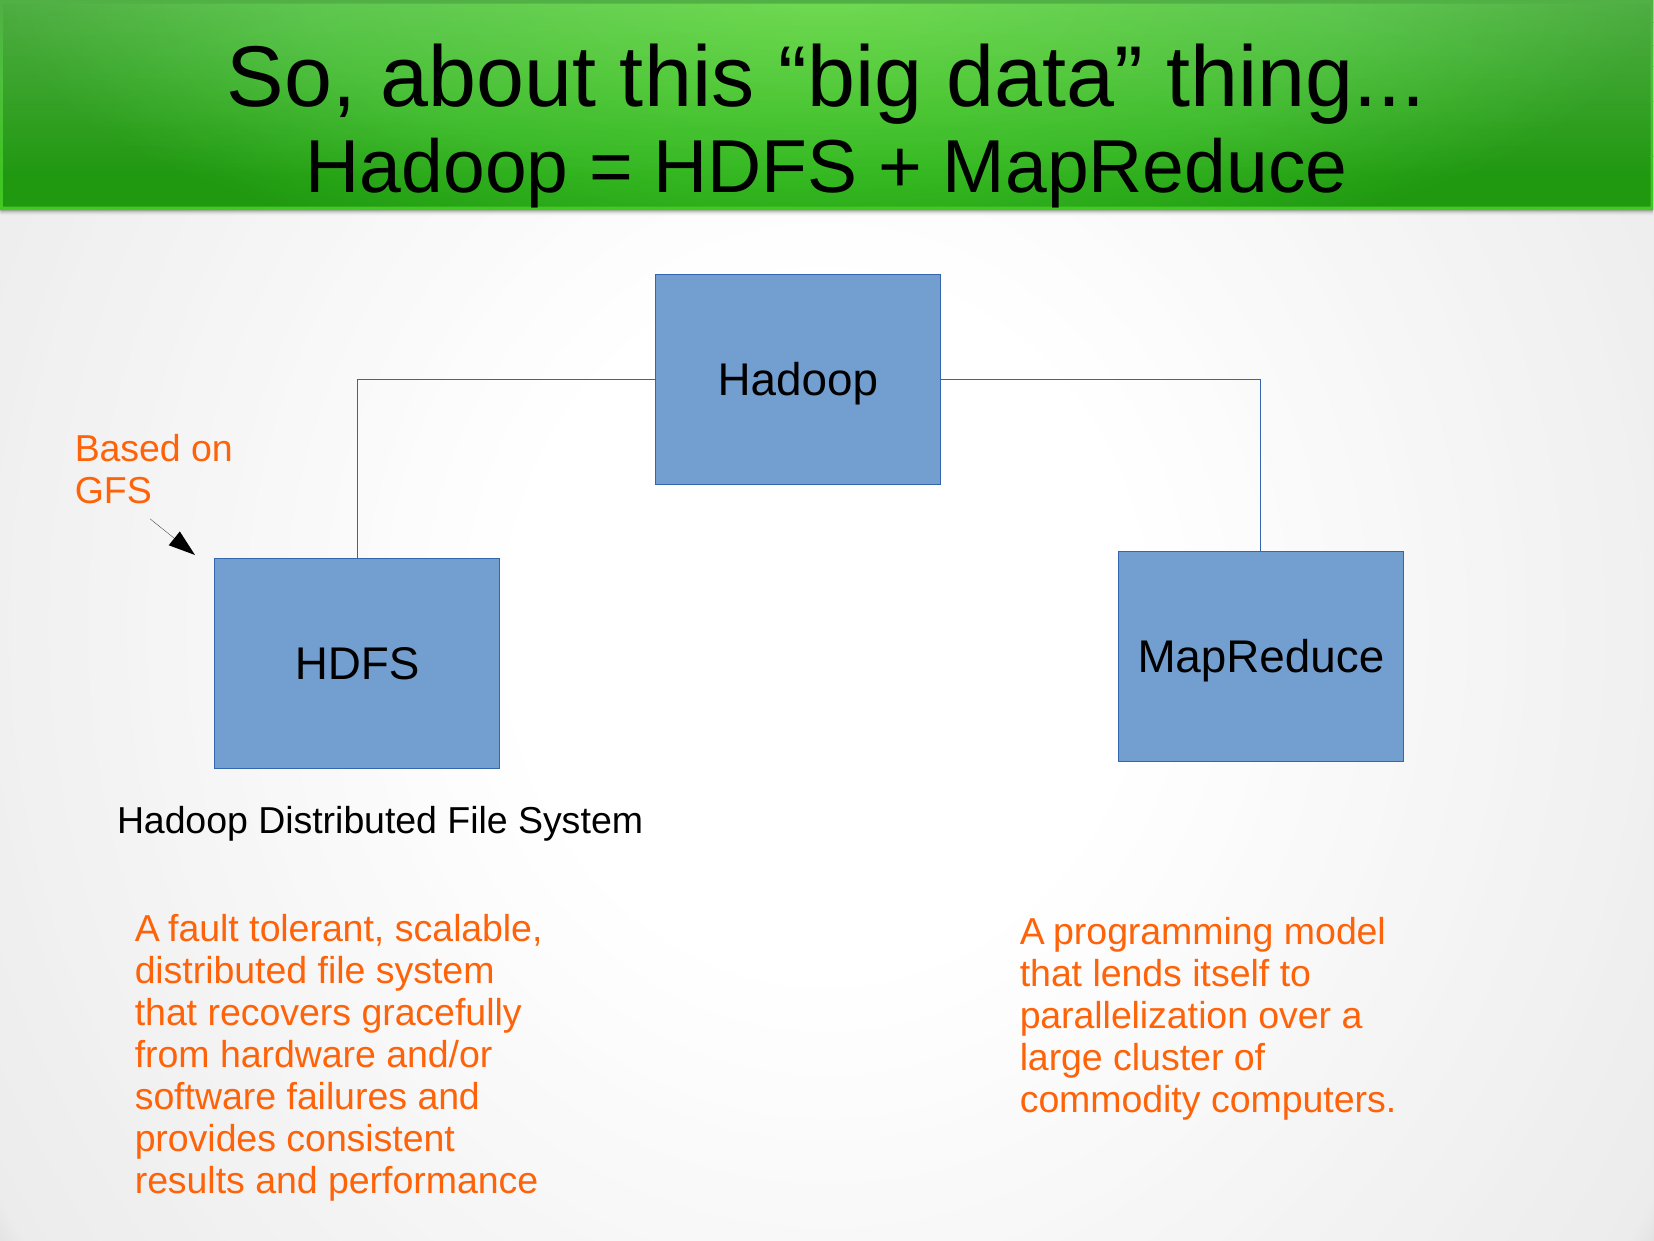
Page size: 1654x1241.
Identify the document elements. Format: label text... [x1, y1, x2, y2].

title So, about this “big data” thing... Hadoop = HDFS + MapReduce [82, 27, 1571, 209]
text_box Based on GFS [60, 420, 248, 519]
text_box A fault tolerant, scalable, distributed file system that recovers gracefully from hardware and/or software failures and provides consistent results and performance [120, 900, 571, 1209]
text_box Hadoop [655, 274, 941, 485]
text_box MapReduce [1118, 551, 1404, 762]
text_box A programming model that lends itself to parallelization over a large cluster of commodity computers. [1005, 903, 1456, 1129]
text_box Hadoop Distributed File System [102, 792, 659, 850]
text_box HDFS [214, 558, 500, 769]
